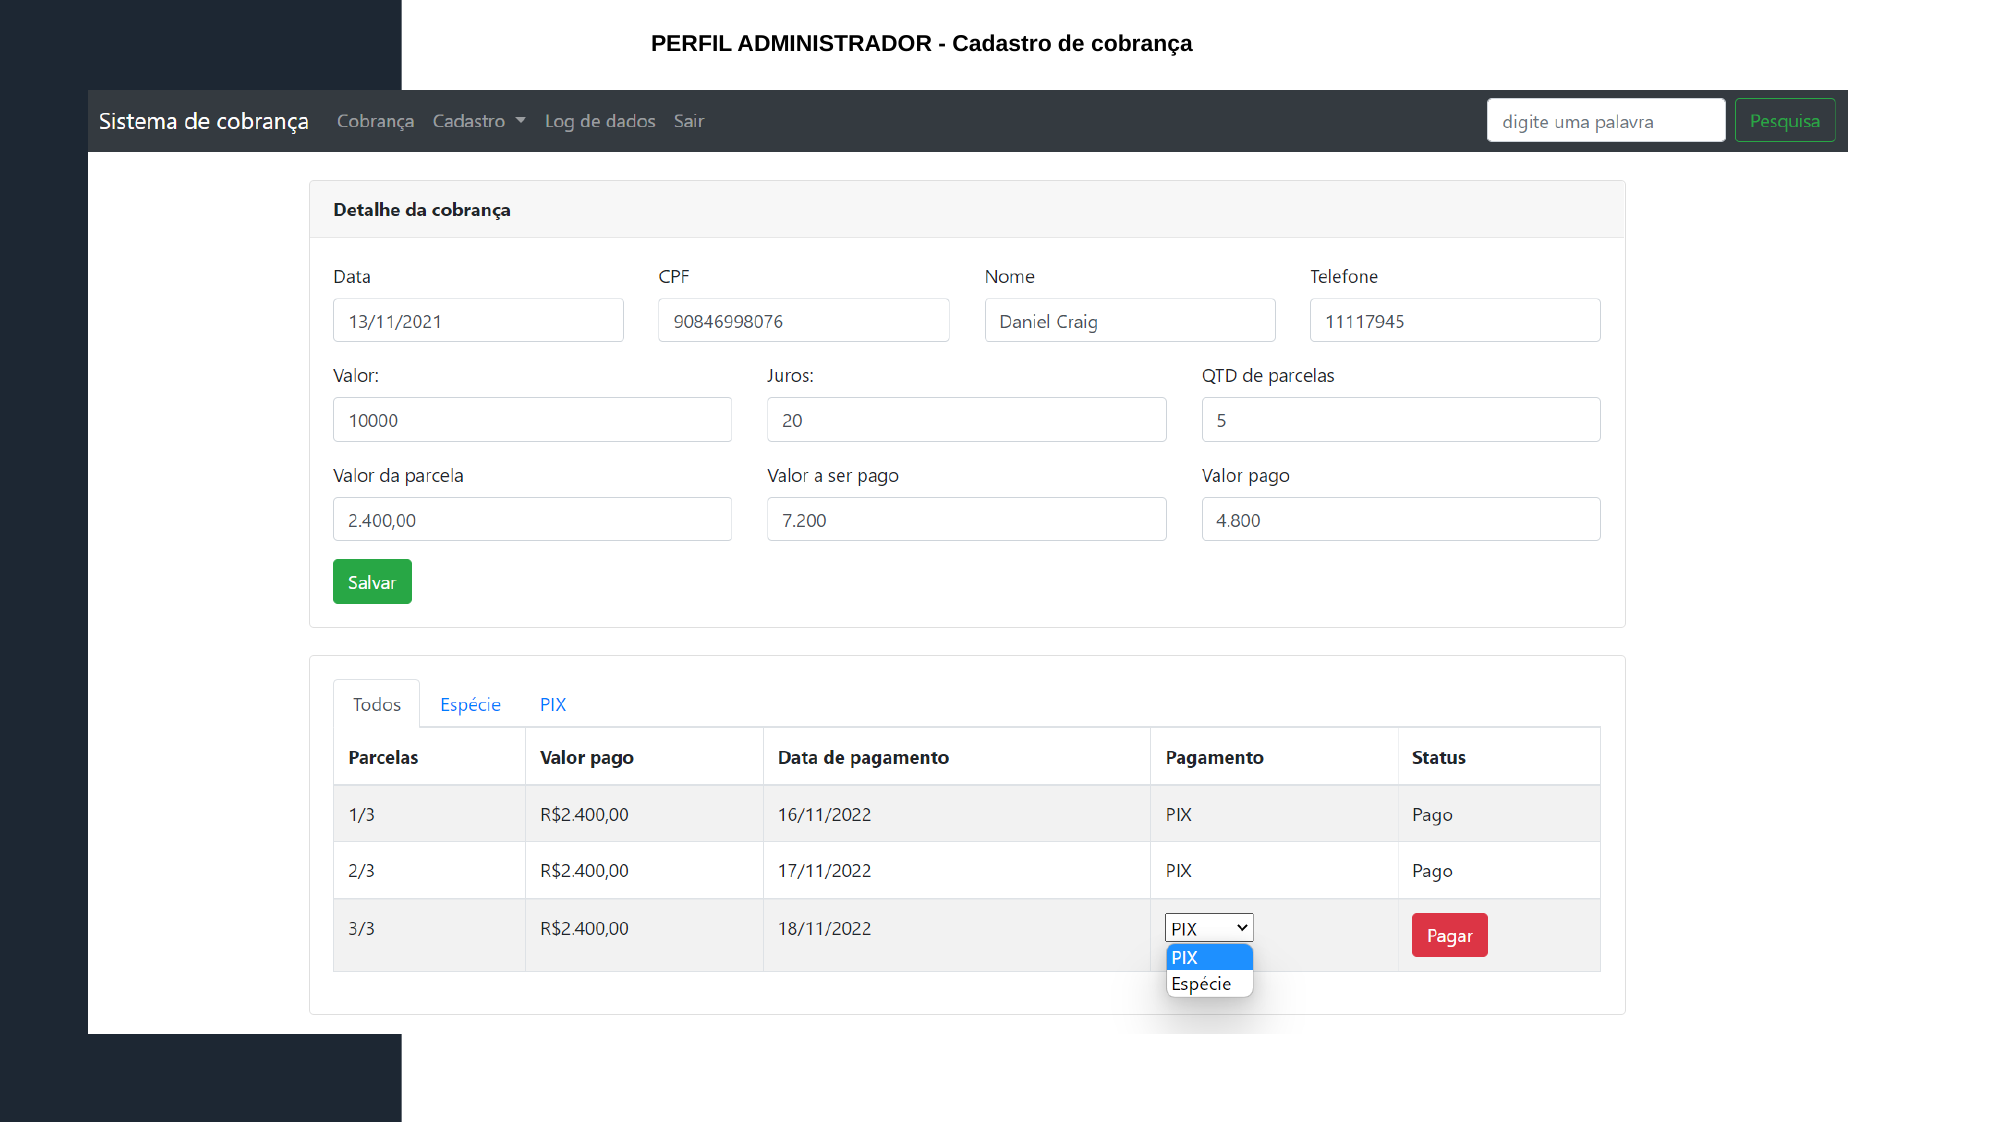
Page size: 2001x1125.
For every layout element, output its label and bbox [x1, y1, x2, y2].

picture [88, 90, 1848, 1034]
chart [531, 0, 1536, 89]
text_box [0, 0, 402, 1122]
